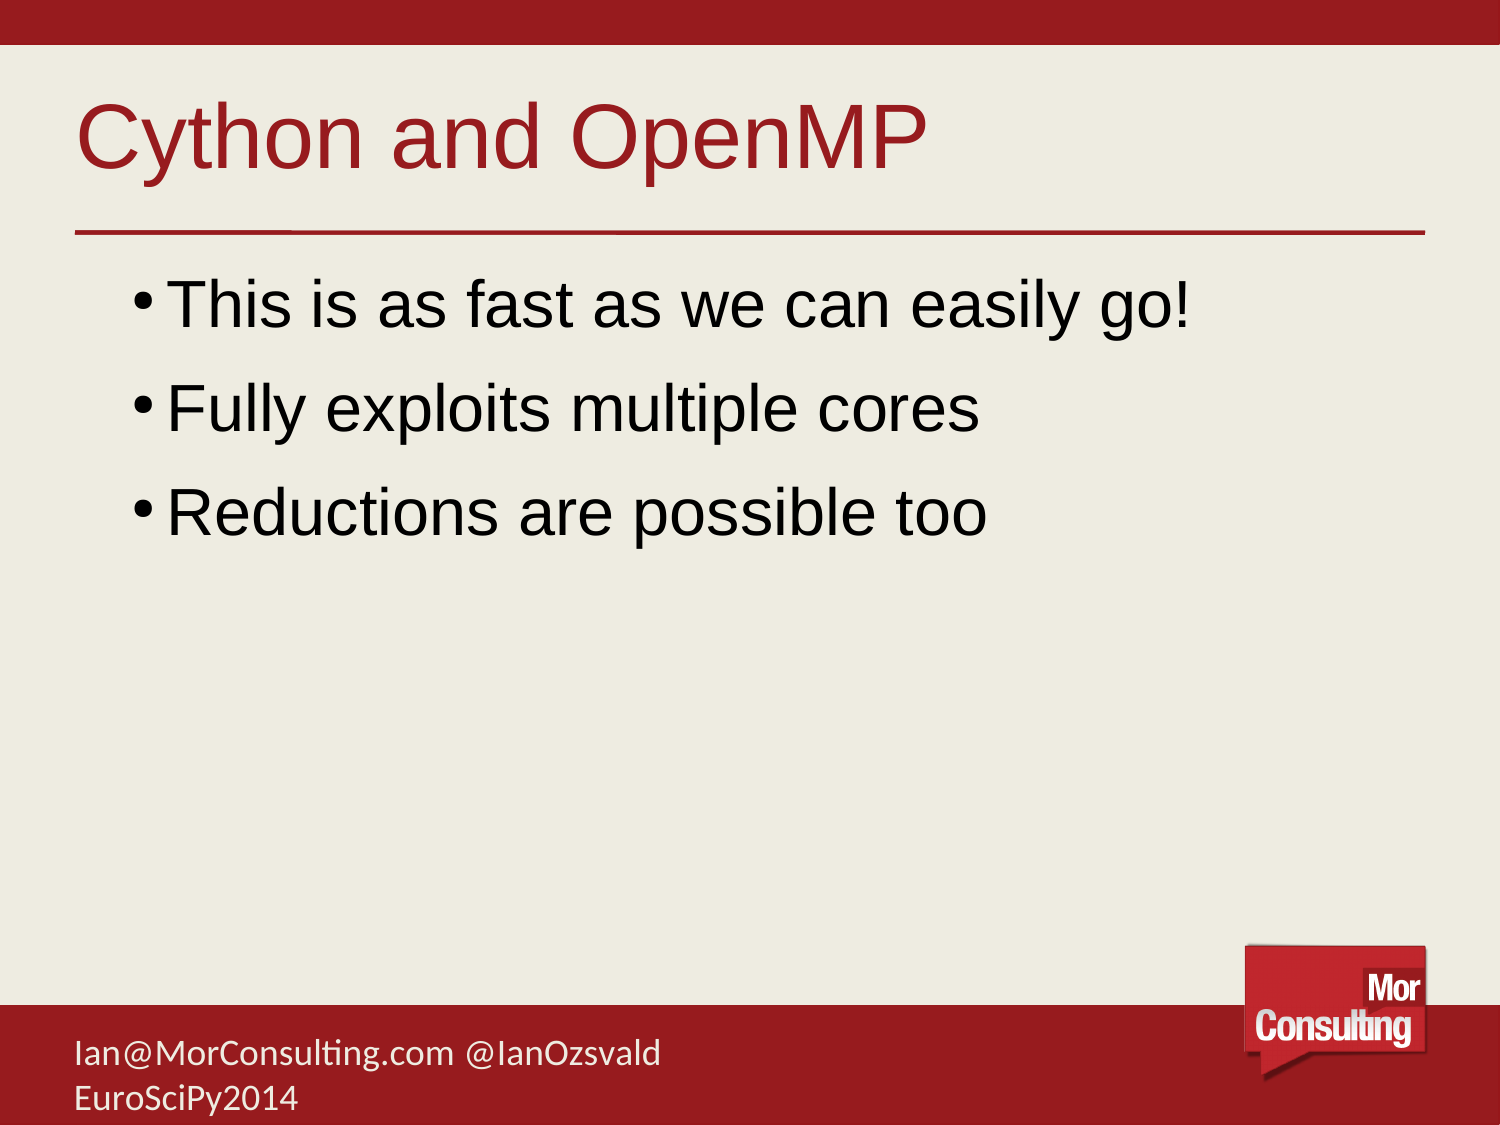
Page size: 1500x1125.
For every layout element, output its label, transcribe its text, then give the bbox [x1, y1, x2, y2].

list This is as fast as we can easily go! Fully exploits multiple cores Reductions are possible too [75, 263, 1395, 916]
picture [1230, 935, 1438, 1089]
title Cython and OpenMP [74, 44, 1425, 232]
